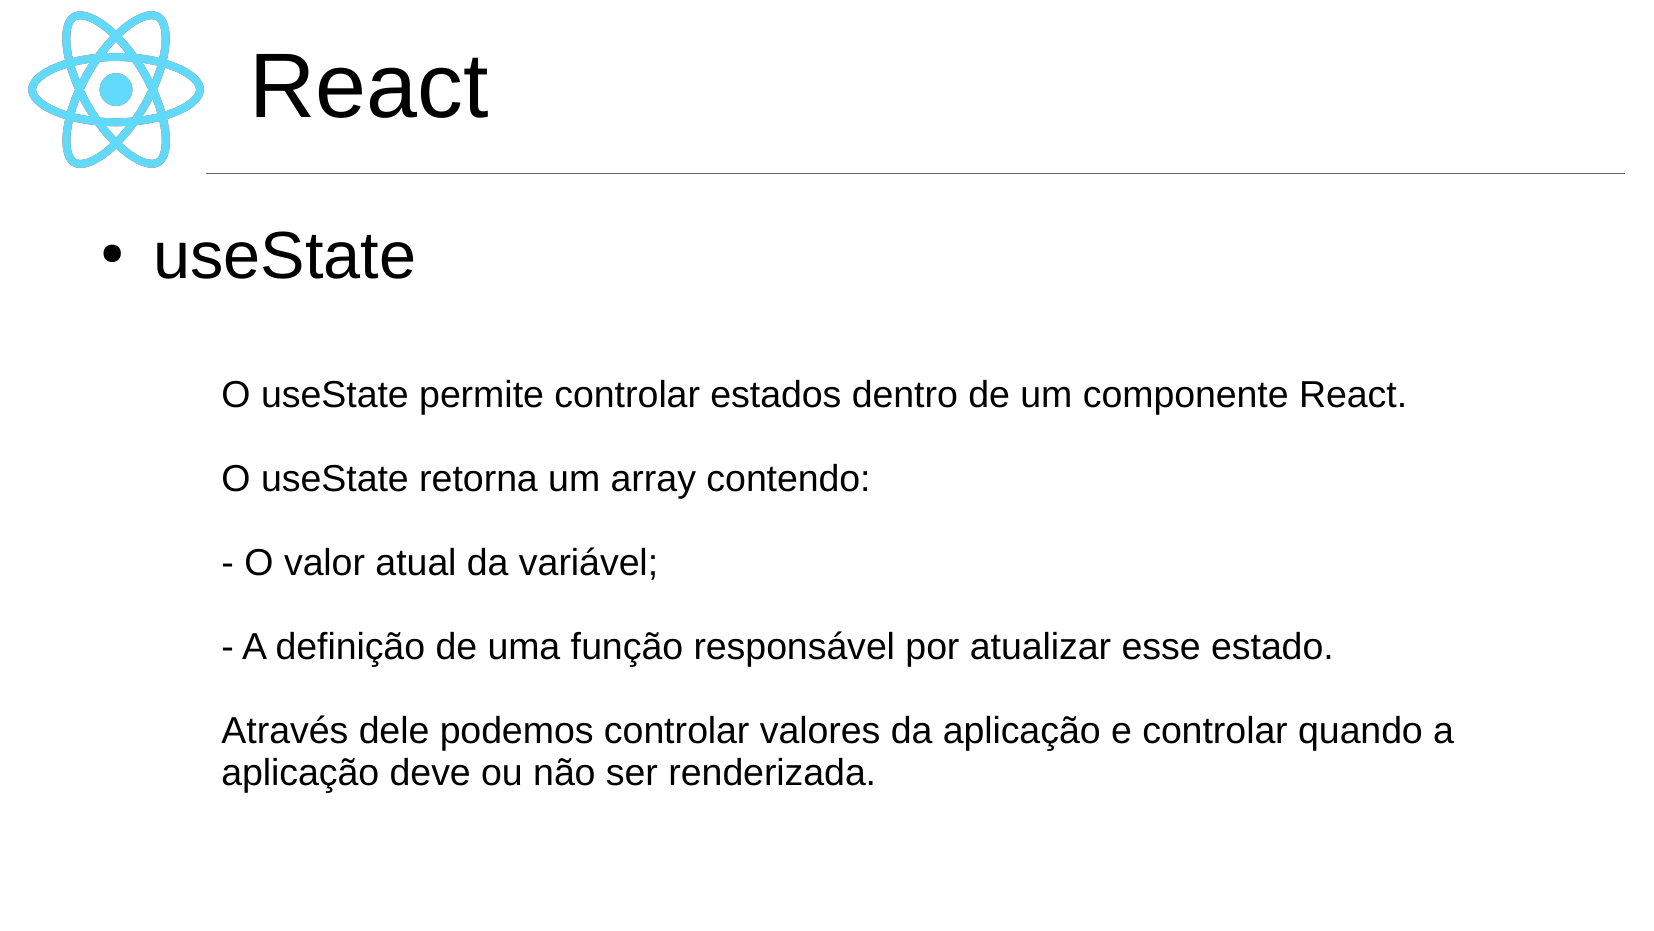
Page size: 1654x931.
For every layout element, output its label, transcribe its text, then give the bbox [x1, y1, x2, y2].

text_box O useState permite controlar estados dentro de um componente React. O useState retorna um array contendo: - O valor atual da variável; - A definição de uma função responsável por atualizar esse estado. Através dele podemos controlar valores da aplicação e controlar quando a aplicação deve ou não ser renderizada. [206, 365, 1536, 801]
picture [0, 0, 292, 207]
title React [292, 7, 1654, 164]
list useState [82, 217, 1571, 298]
